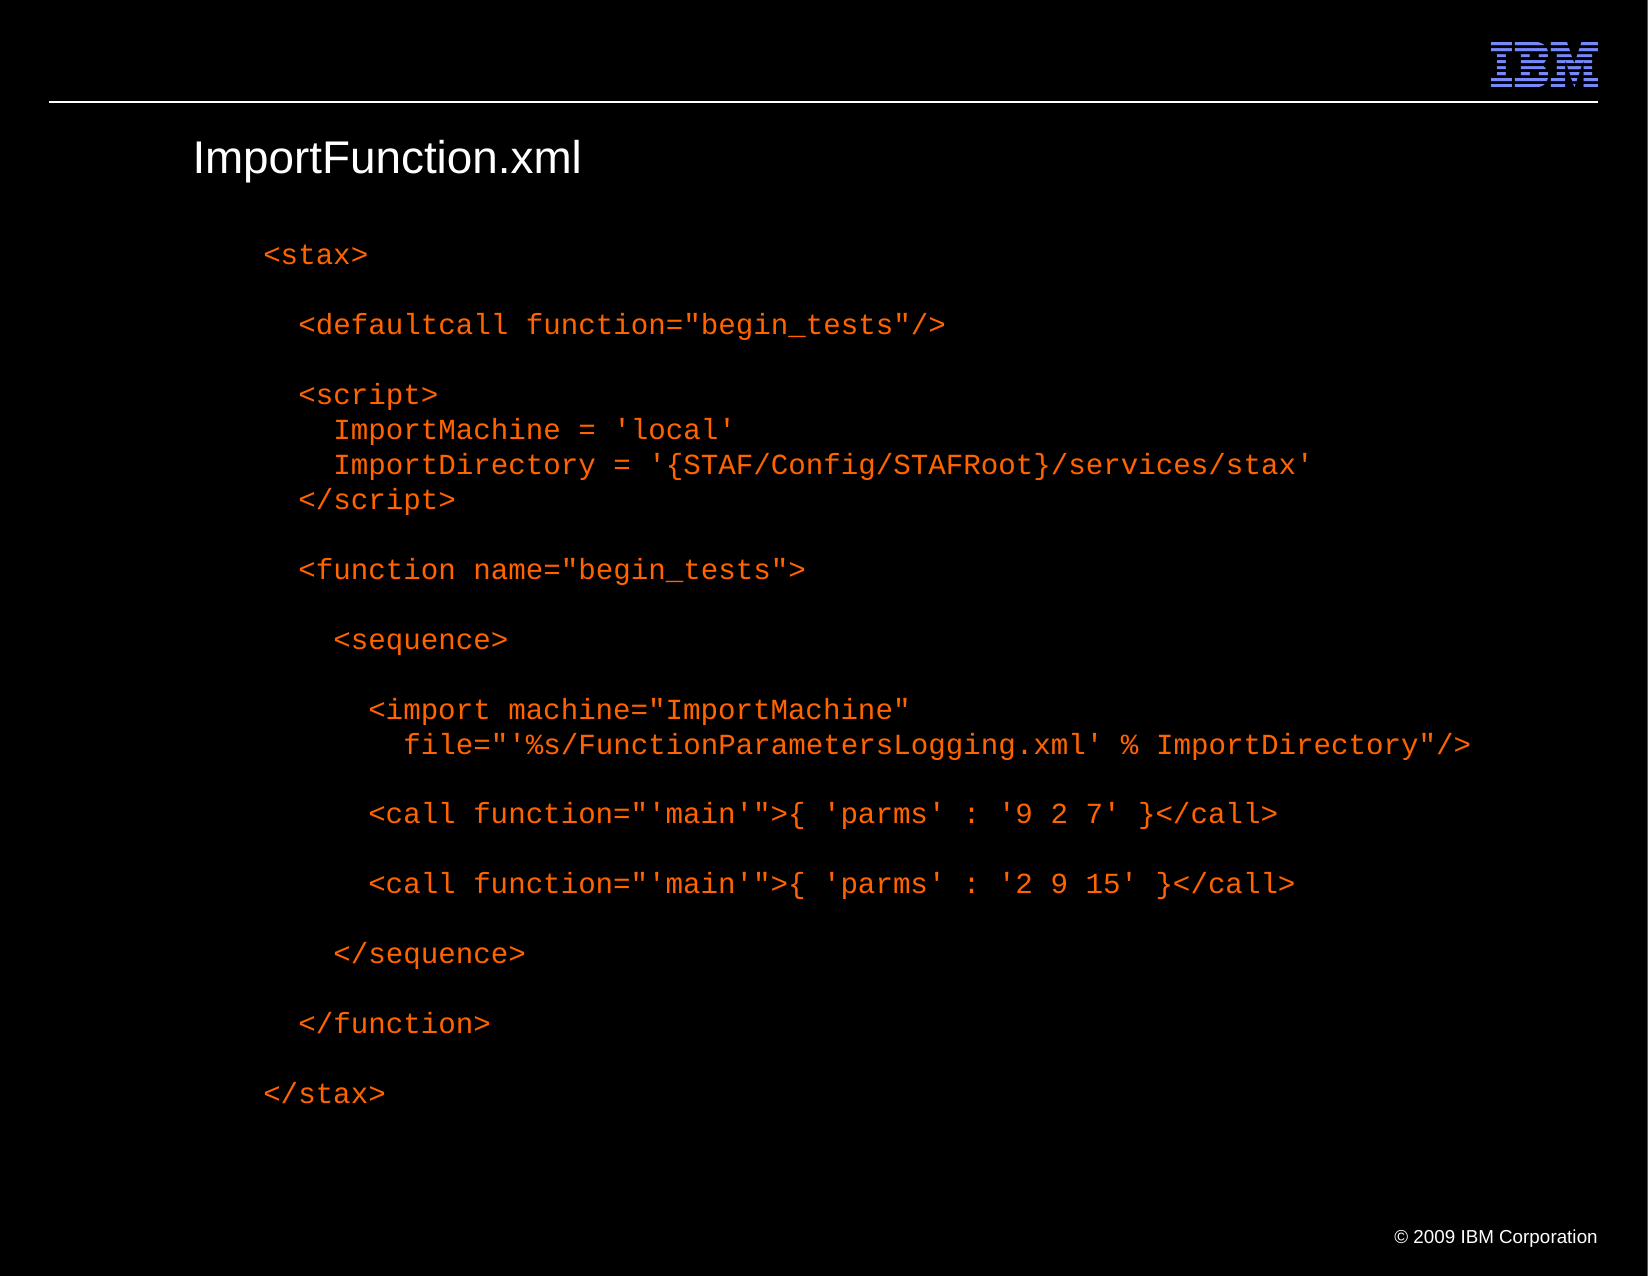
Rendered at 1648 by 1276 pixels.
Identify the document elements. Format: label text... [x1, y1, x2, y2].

text_box <stax> <defaultcall function="begin_tests"/> <script> ImportMachine = 'local' ImportDirectory = '{STAF/Config/STAFRoot}/services/stax' </script> <function name="begin_tests"> <sequence> <import machine="ImportMachine" file="'%s/FunctionParametersLogging.xml' % ImportDirectory"/> <call function="'main'">{ 'parms' : '9 2 7' }</call> <call function="'main'">{ 'parms' : '2 9 15' }</call> </sequence> </function> </stax> [248, 227, 1648, 1153]
title ImportFunction.xml [175, 125, 1648, 219]
picture [1491, 42, 1598, 87]
